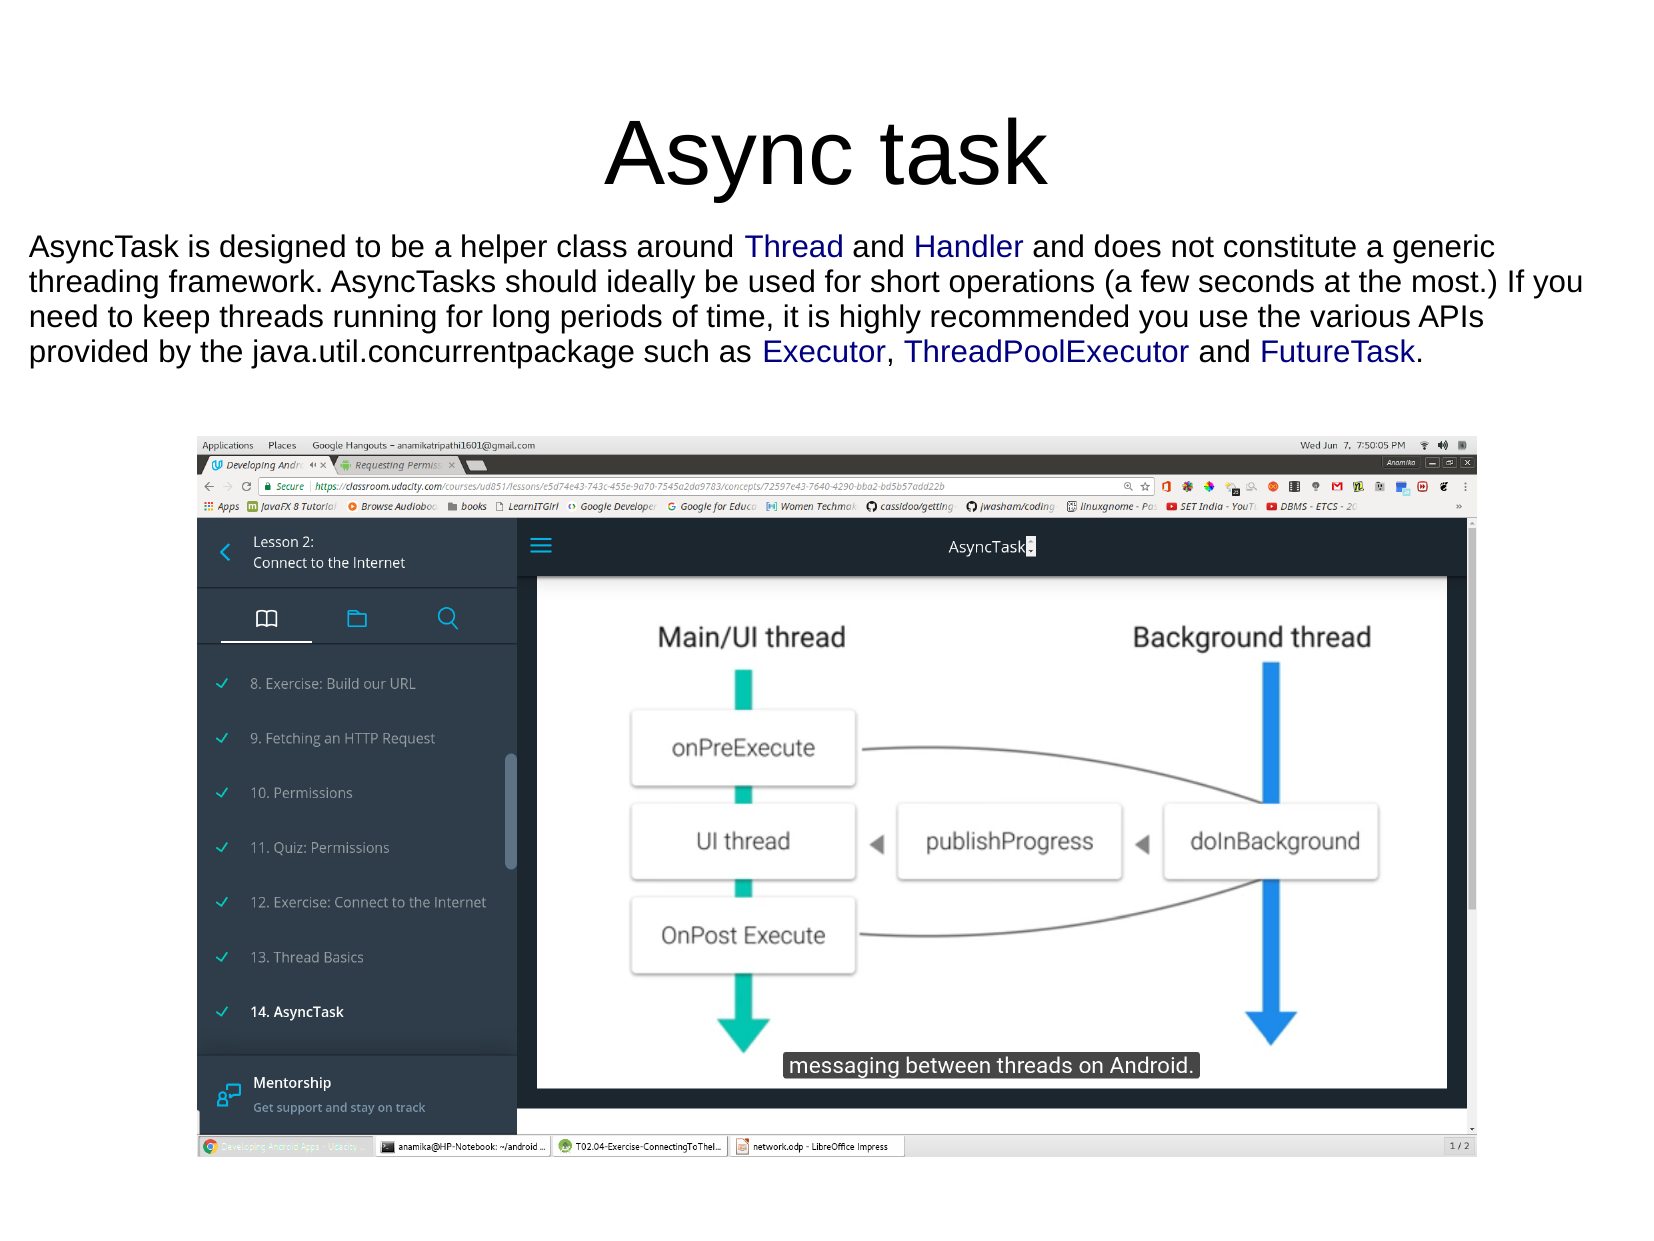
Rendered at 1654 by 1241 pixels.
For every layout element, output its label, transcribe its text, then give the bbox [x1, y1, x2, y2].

picture [197, 436, 1477, 1157]
title Async task [82, 49, 1571, 222]
text_box AsyncTask is designed to be a helper class around Thread and Handler and does not constitute a generic threading framework. AsyncTasks should ideally be used for short operations (a few seconds at the most.) If you need to keep threads running for long periods of time, it is highly recommended you use the various APIs provided by the java.util.concurrentpackage such as Executor, ThreadPoolExecutor and FutureTask. [14, 222, 1619, 377]
